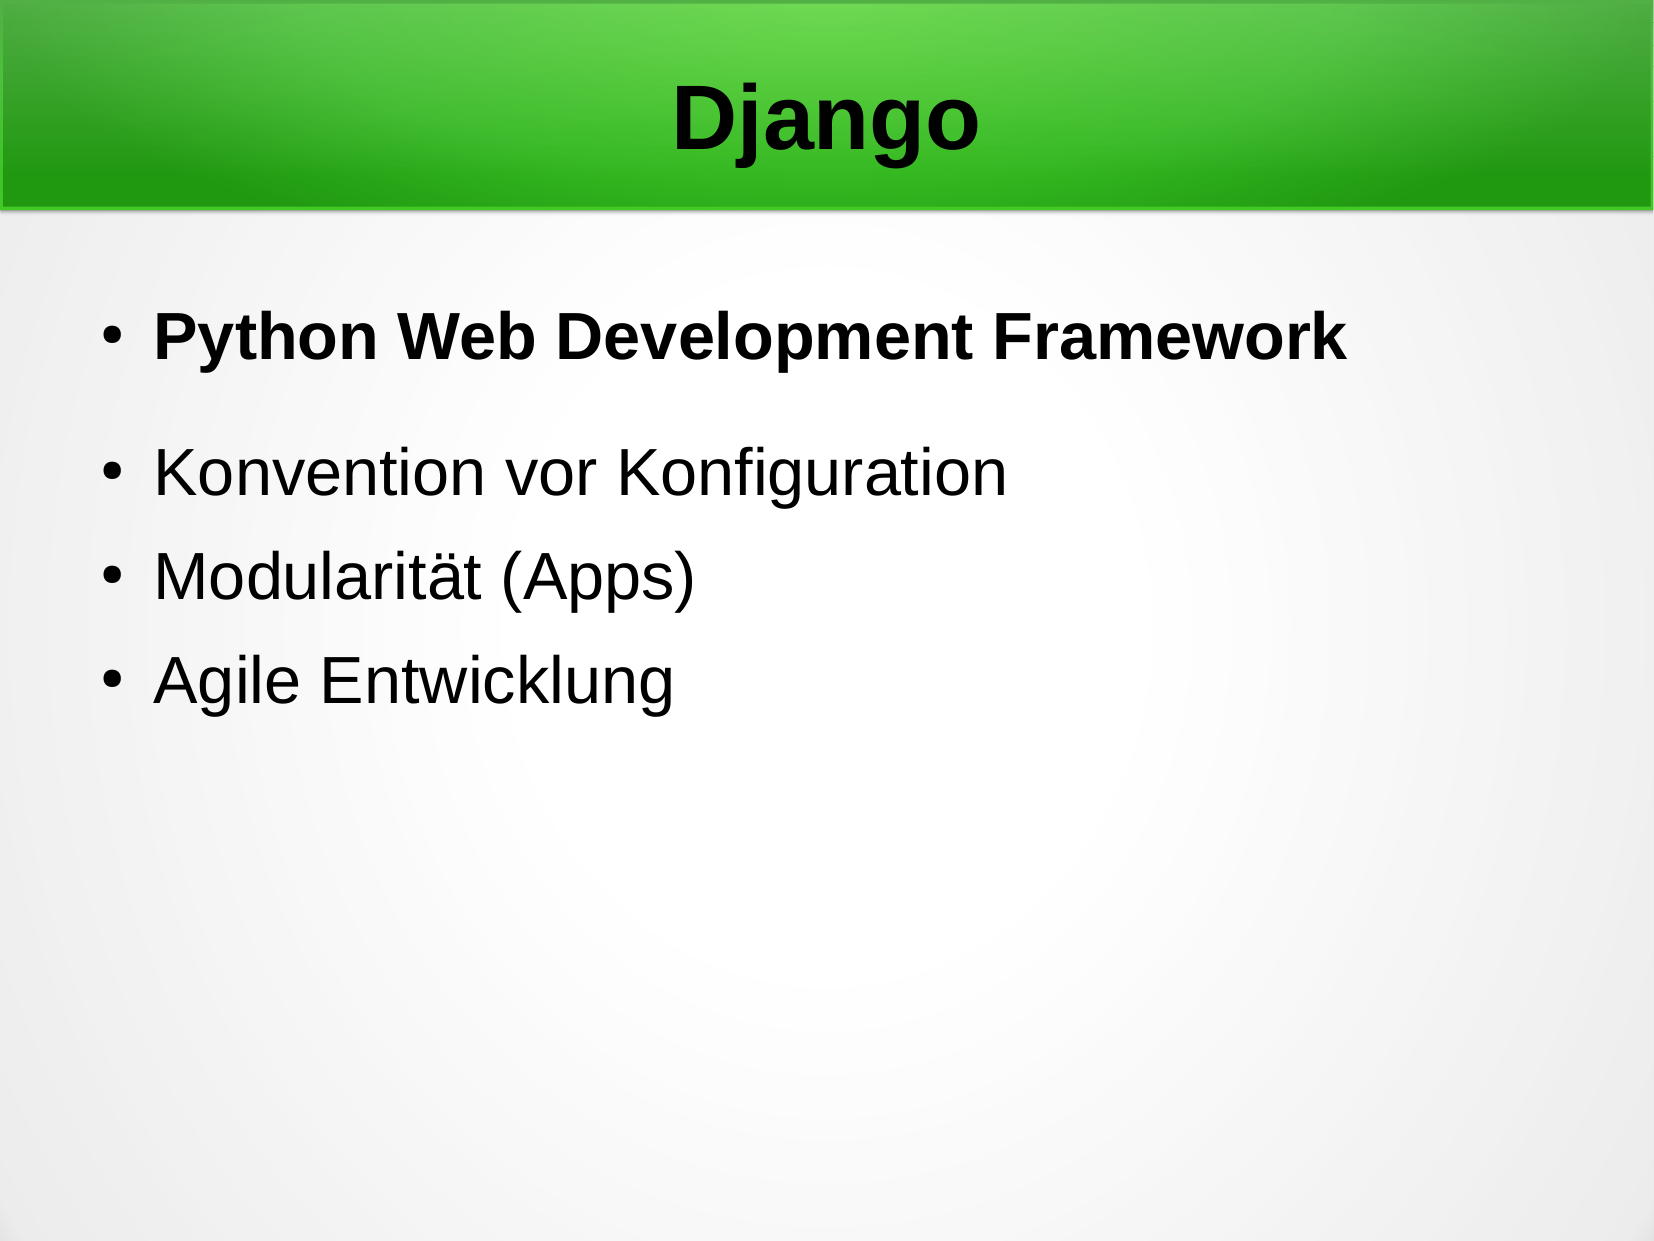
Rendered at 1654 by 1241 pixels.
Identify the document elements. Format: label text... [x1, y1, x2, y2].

list Konvention vor Konfiguration Modularität (Apps) Agile Entwicklung [82, 435, 1571, 1018]
title Django [82, 47, 1571, 189]
list Python Web Development Framework [82, 299, 1571, 421]
